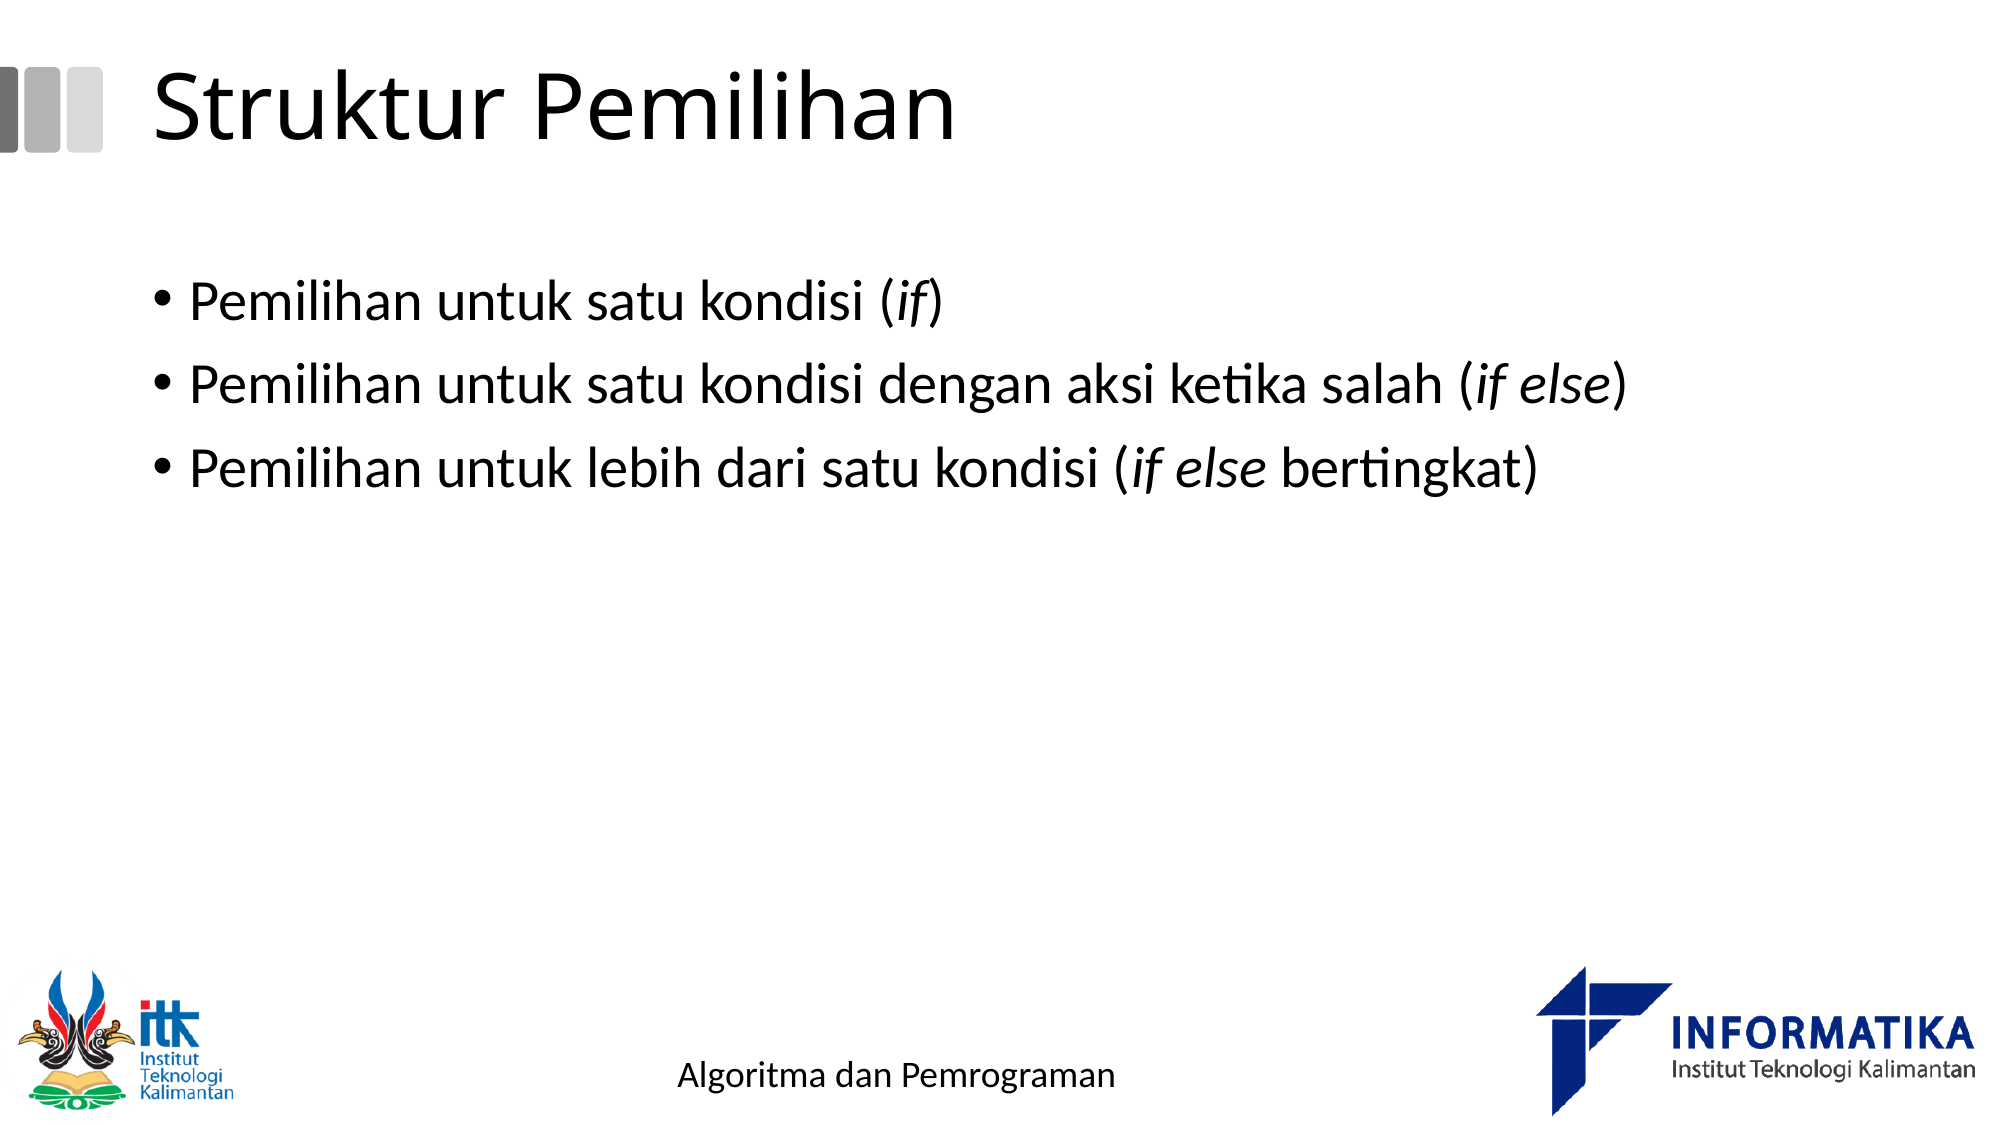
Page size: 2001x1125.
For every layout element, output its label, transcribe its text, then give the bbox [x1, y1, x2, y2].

text_box Algoritma dan Pemrograman [662, 1042, 1338, 1103]
picture [1534, 965, 1976, 1118]
text_box Pemilihan untuk satu kondisi (if) Pemilihan untuk satu kondisi dengan aksi ketika salah (if else) Pemilihan untuk lebih dari satu kondisi (if else bertingkat) [137, 262, 1863, 977]
text_box Struktur Pemilihan [137, 1, 1863, 219]
picture [0, 935, 252, 1125]
